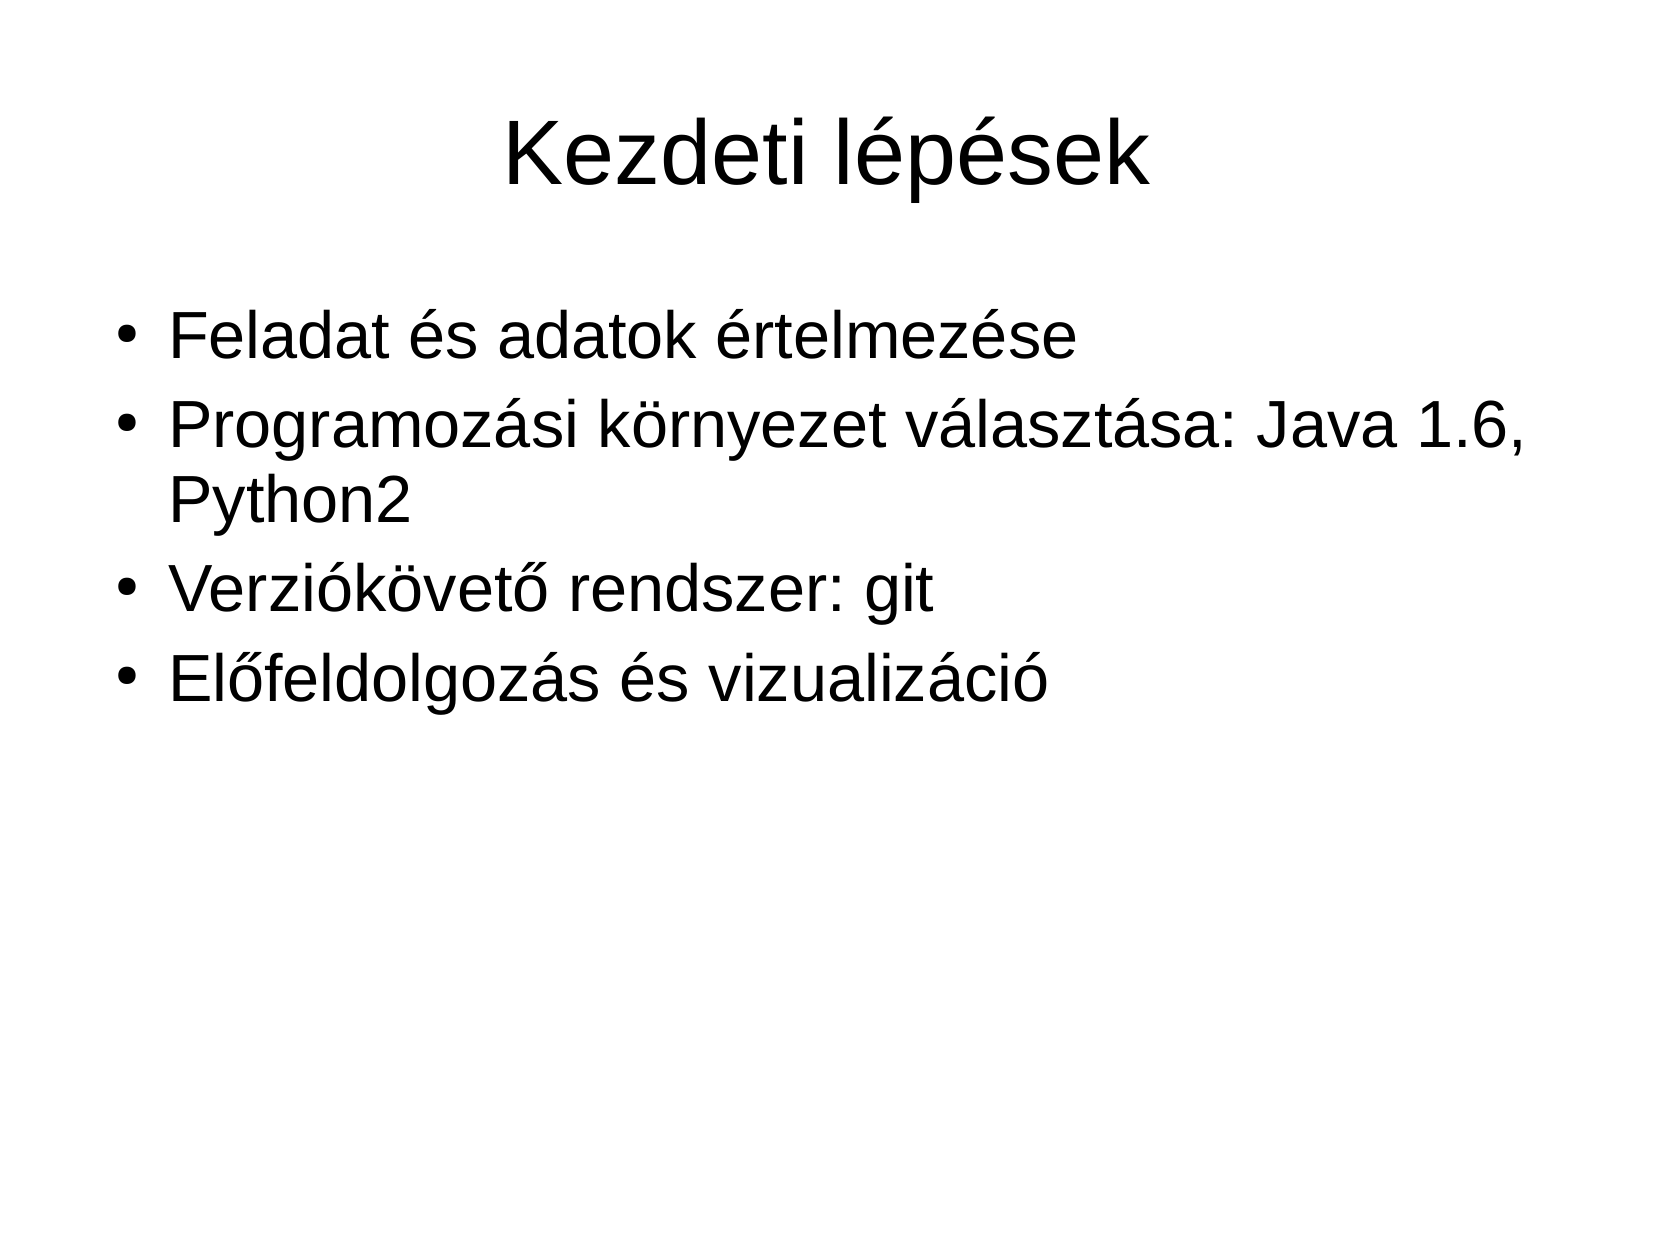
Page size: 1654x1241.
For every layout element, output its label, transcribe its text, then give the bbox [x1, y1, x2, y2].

list Feladat és adatok értelmezése Programozási környezet választása: Java 1.6, Python2 Verziókövető rendszer: git Előfeldolgozás és vizualizáció [82, 290, 1571, 1109]
title Kezdeti lépések [82, 49, 1571, 257]
